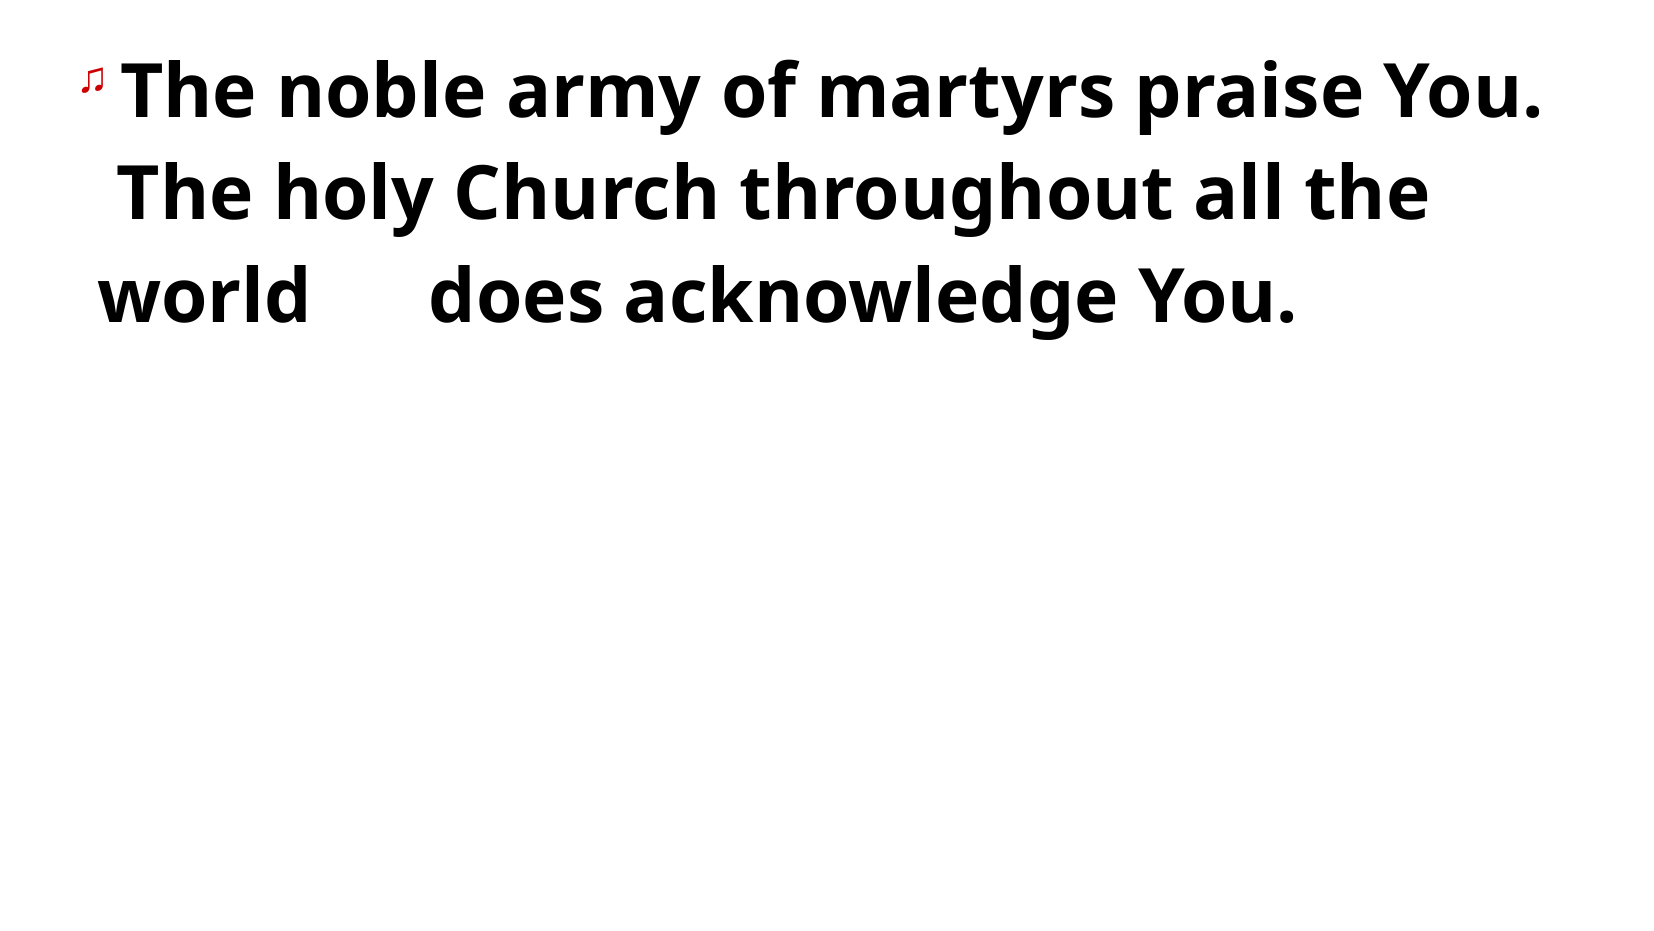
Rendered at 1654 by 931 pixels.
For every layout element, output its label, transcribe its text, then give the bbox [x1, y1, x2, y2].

text_box ♫ The noble army of martyrs praise You. The holy Church throughout all the world does acknowledge You. [45, 30, 1606, 361]
